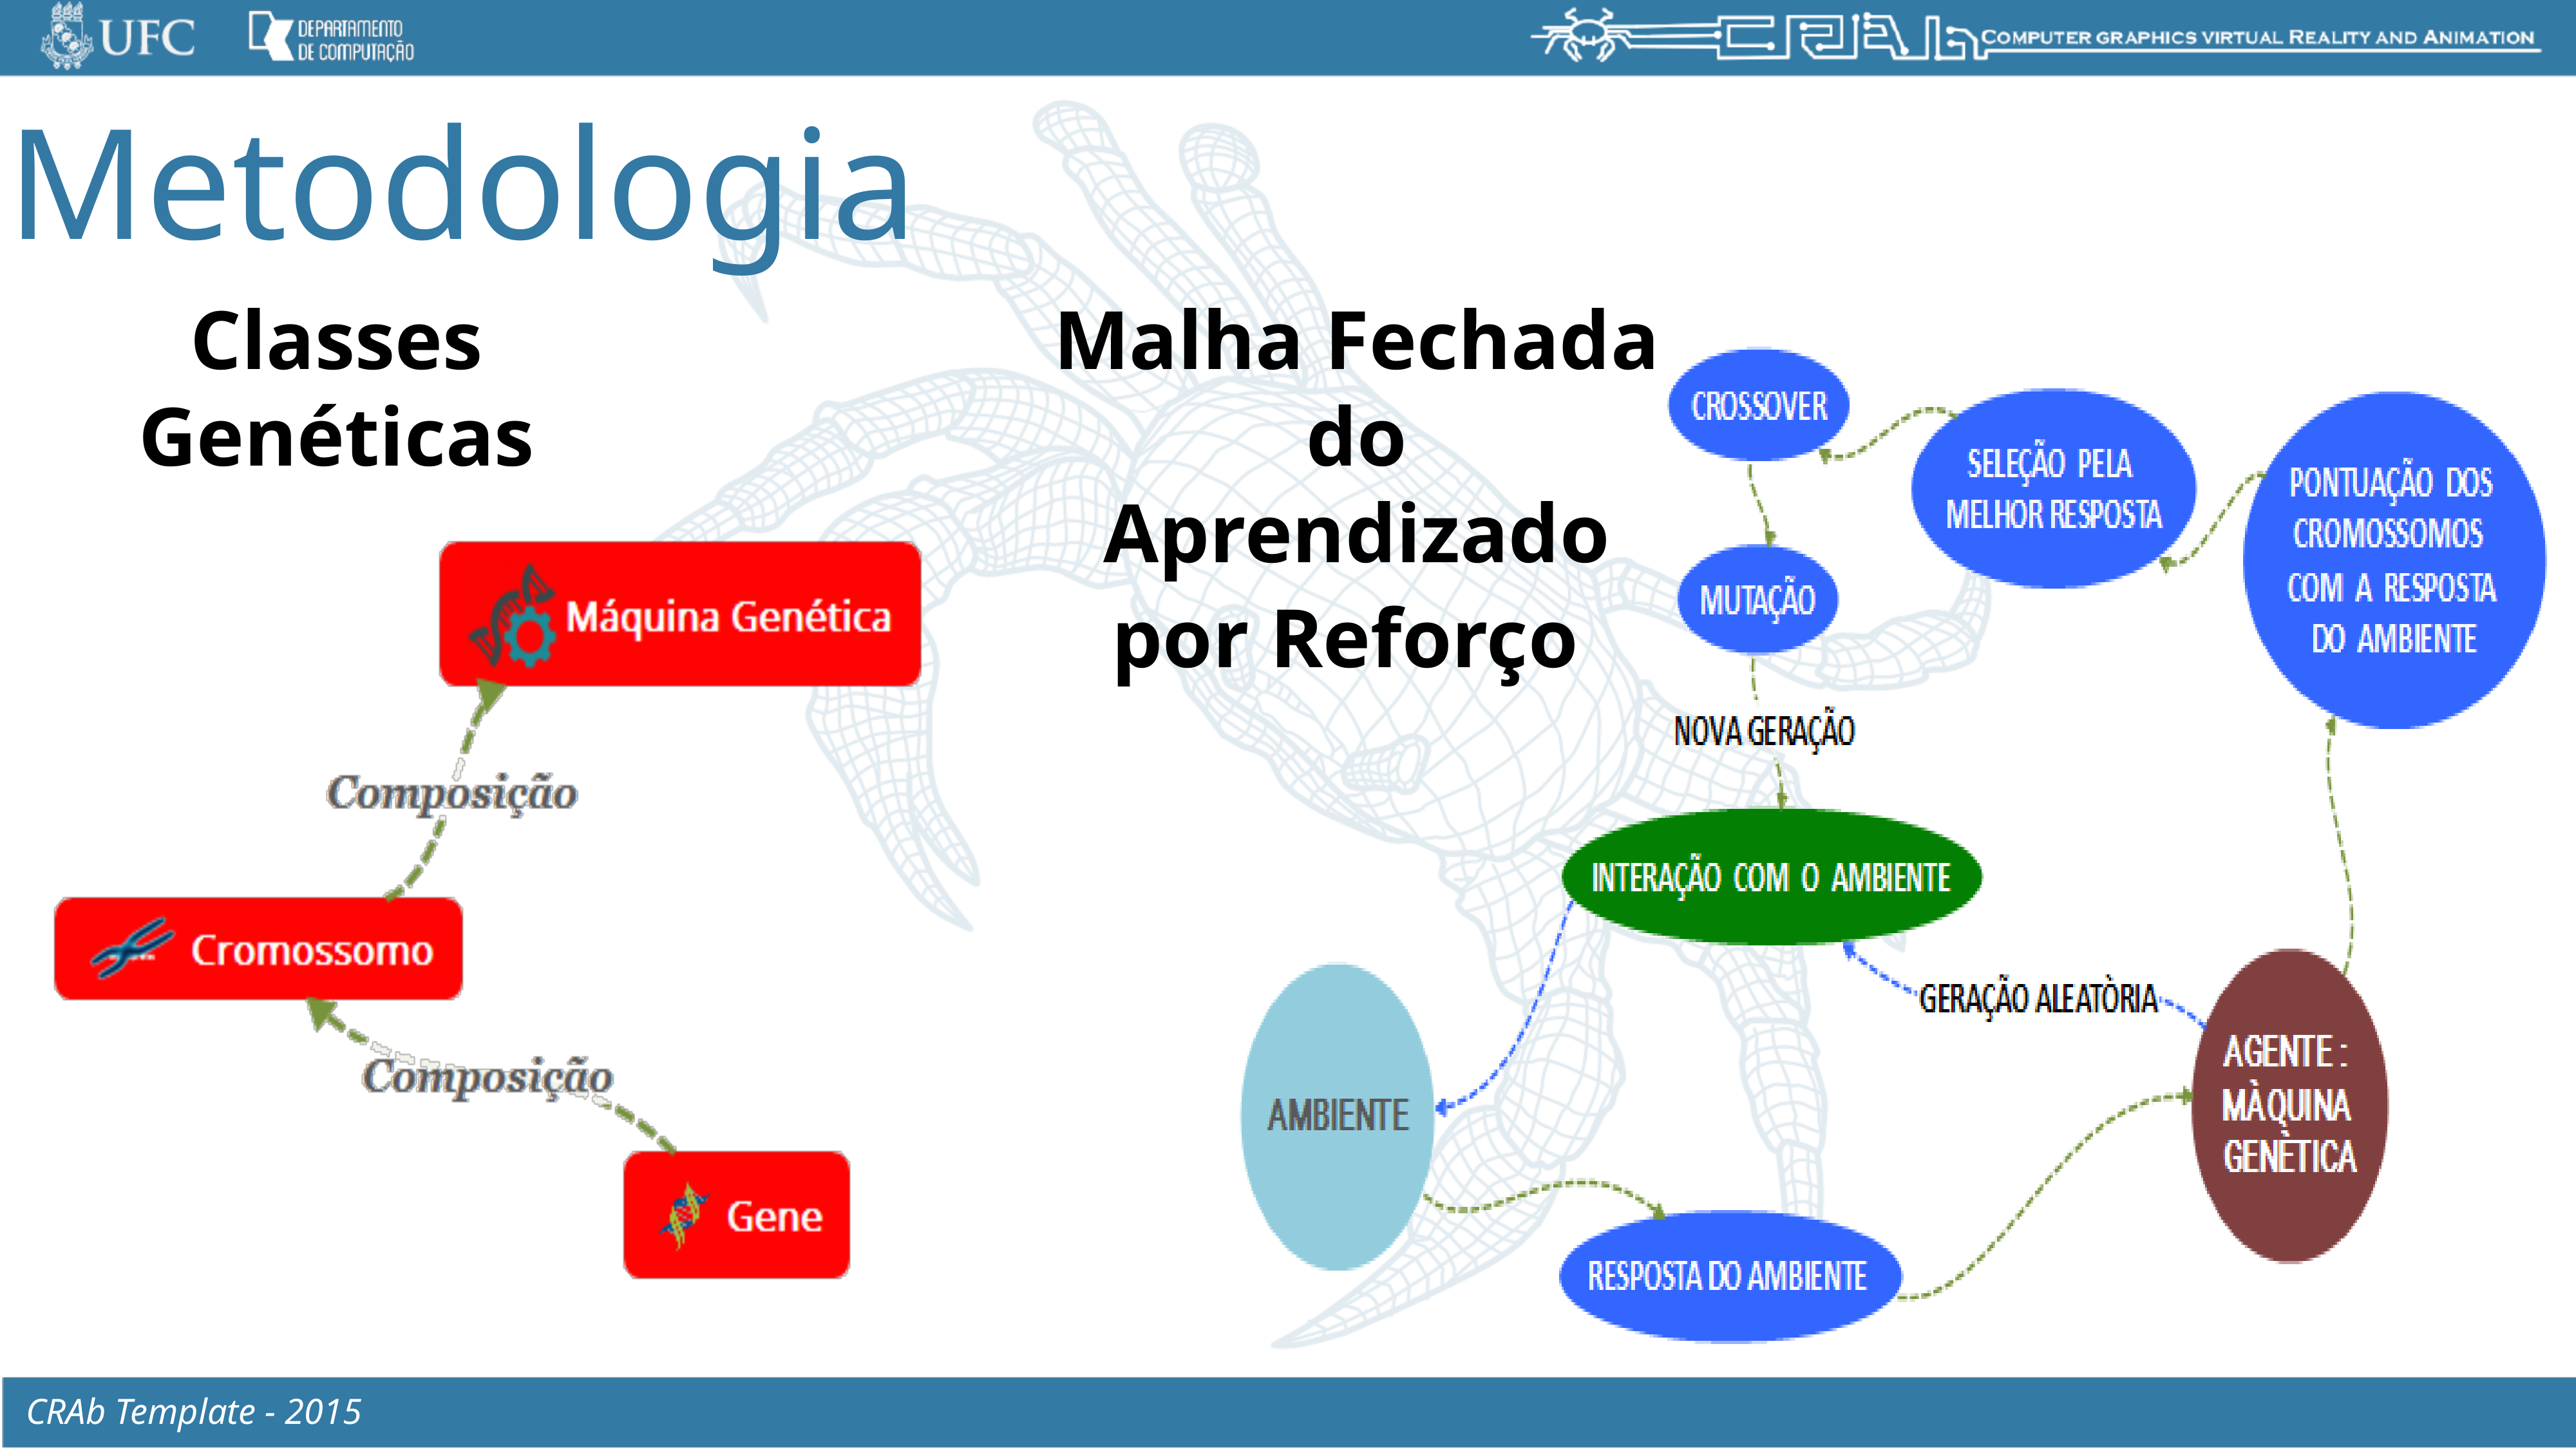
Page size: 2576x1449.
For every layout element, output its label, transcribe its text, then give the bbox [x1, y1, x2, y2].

title Metodologia [7, 86, 2466, 281]
text_box Malha Fechada do Aprendizado por Reforço [1036, 281, 1678, 694]
text_box Classes Genéticas [0, 281, 674, 491]
picture [0, 0, 2576, 1449]
